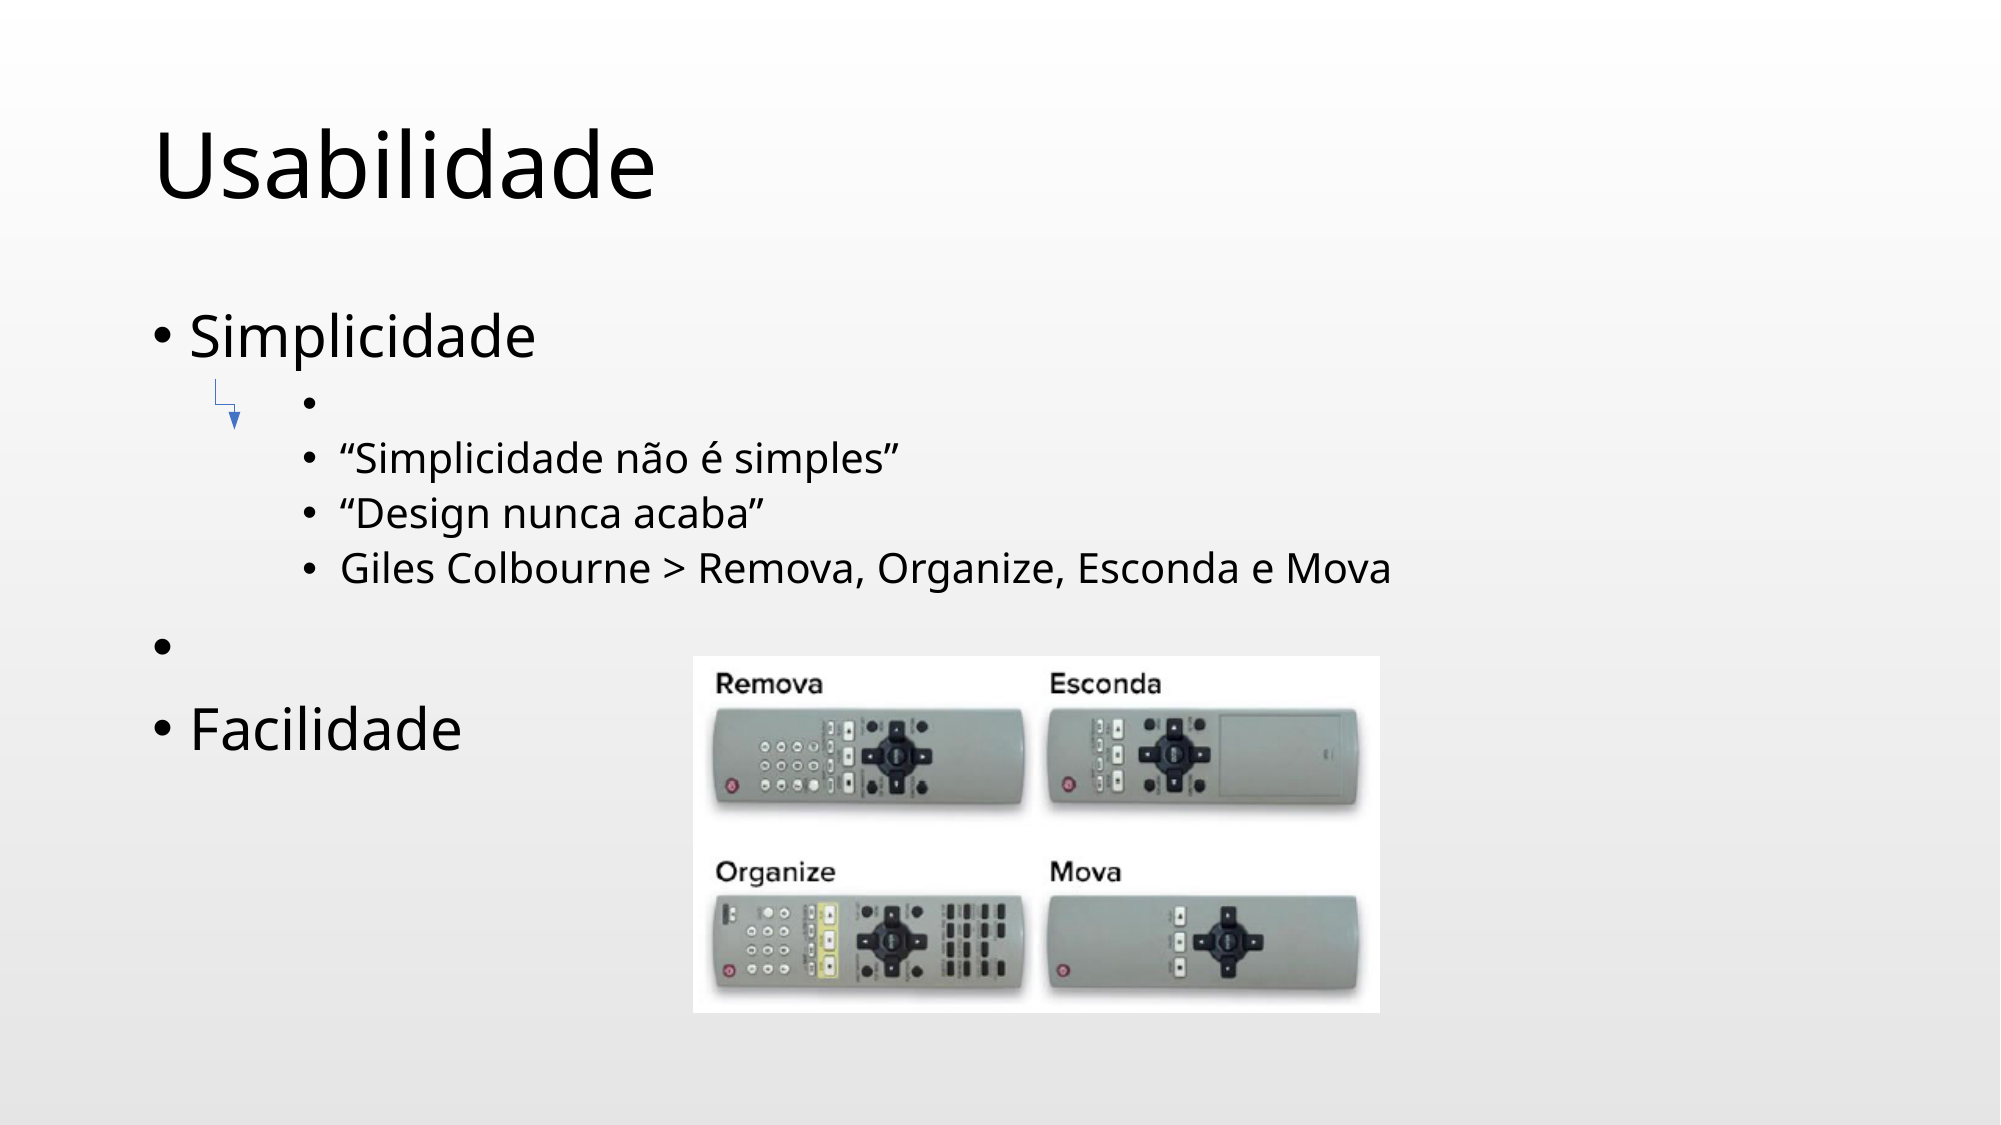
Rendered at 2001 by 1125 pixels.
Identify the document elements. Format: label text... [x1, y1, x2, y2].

list Simplicidade “Simplicidade não é simples” “Design nunca acaba” Giles Colbourne > Remova, Organize, Esconda e Mova Facilidade [137, 299, 1863, 1014]
picture [693, 656, 1380, 1013]
title Usabilidade [137, 59, 1863, 278]
